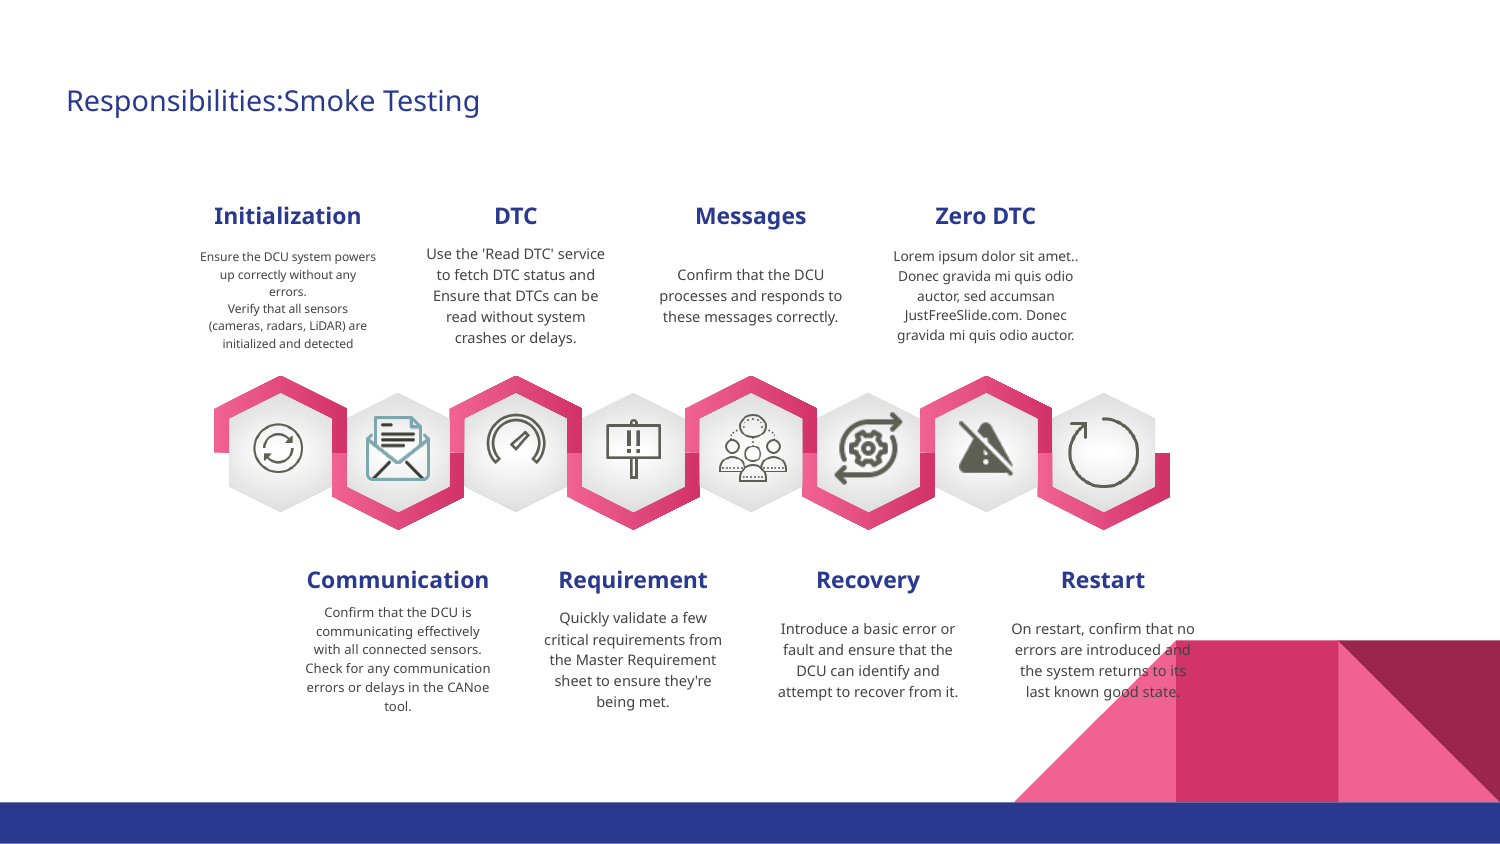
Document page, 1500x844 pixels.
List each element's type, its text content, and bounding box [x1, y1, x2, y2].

title Responsibilities:Smoke Testing [51, 67, 1449, 167]
list [51, 201, 1449, 750]
